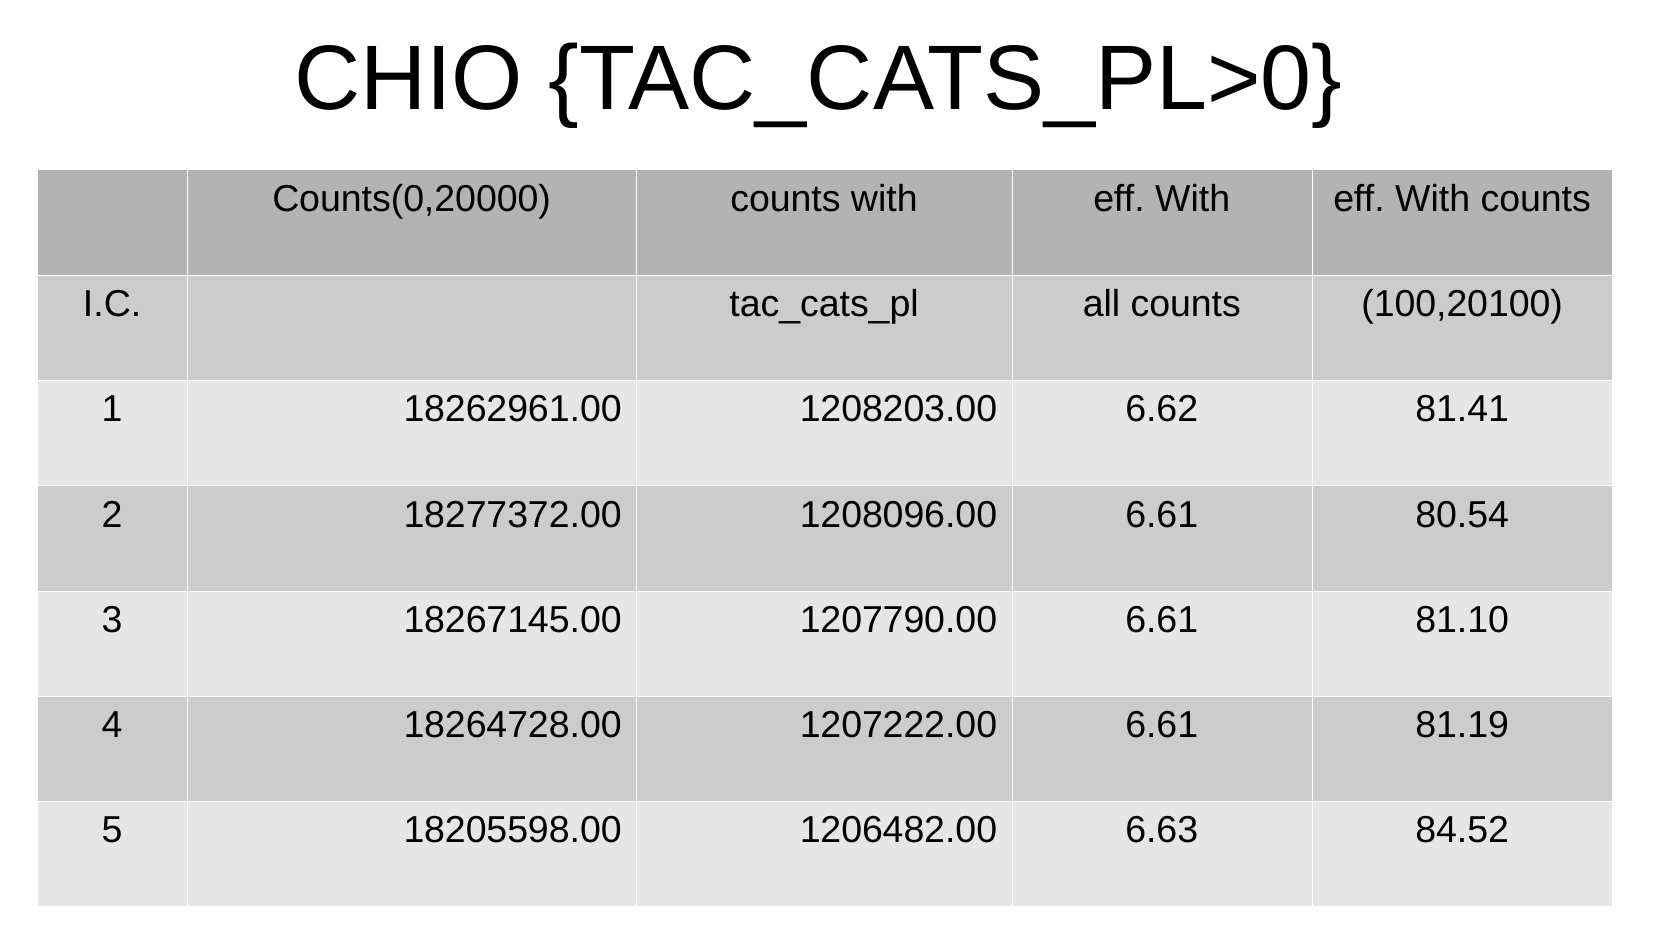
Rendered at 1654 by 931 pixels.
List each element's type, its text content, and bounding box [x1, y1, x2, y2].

table_cell 6.61 [1013, 592, 1312, 696]
table_cell 1208203.00 [637, 381, 1012, 485]
table_cell I.C. [38, 276, 187, 380]
table_cell 1207222.00 [637, 697, 1012, 801]
table_header eff. With [1013, 170, 1312, 275]
table_header Counts(0,20000) [188, 170, 636, 275]
table_cell tac_cats_pl [637, 276, 1012, 380]
table_cell [188, 276, 636, 380]
table_cell 1207790.00 [637, 592, 1012, 696]
table_cell 6.61 [1013, 697, 1312, 801]
table_cell (100,20100) [1313, 276, 1612, 380]
table_header eff. With counts [1313, 170, 1612, 275]
title CHIO {TAC_CATS_PL>0} [75, 0, 1564, 156]
table_cell 1206482.00 [637, 802, 1012, 906]
table_cell 6.63 [1013, 802, 1312, 906]
table_cell 2 [38, 486, 187, 591]
table_cell 81.10 [1313, 592, 1612, 696]
table_cell 6.61 [1013, 486, 1312, 591]
table_cell 6.62 [1013, 381, 1312, 485]
table_cell all counts [1013, 276, 1312, 380]
table_cell 84.52 [1313, 802, 1612, 906]
table_cell 18264728.00 [188, 697, 636, 801]
table_cell 1 [38, 381, 187, 485]
table_cell 81.41 [1313, 381, 1612, 485]
table_cell 80.54 [1313, 486, 1612, 591]
table_header counts with [637, 170, 1012, 275]
table_cell 18262961.00 [188, 381, 636, 485]
table_header [38, 170, 187, 275]
table_cell 18205598.00 [188, 802, 636, 906]
table_cell 1208096.00 [637, 486, 1012, 591]
table_cell 4 [38, 697, 187, 801]
table_cell 3 [38, 592, 187, 696]
table_cell 18277372.00 [188, 486, 636, 591]
table_cell 18267145.00 [188, 592, 636, 696]
table_cell 81.19 [1313, 697, 1612, 801]
table_cell 5 [38, 802, 187, 906]
